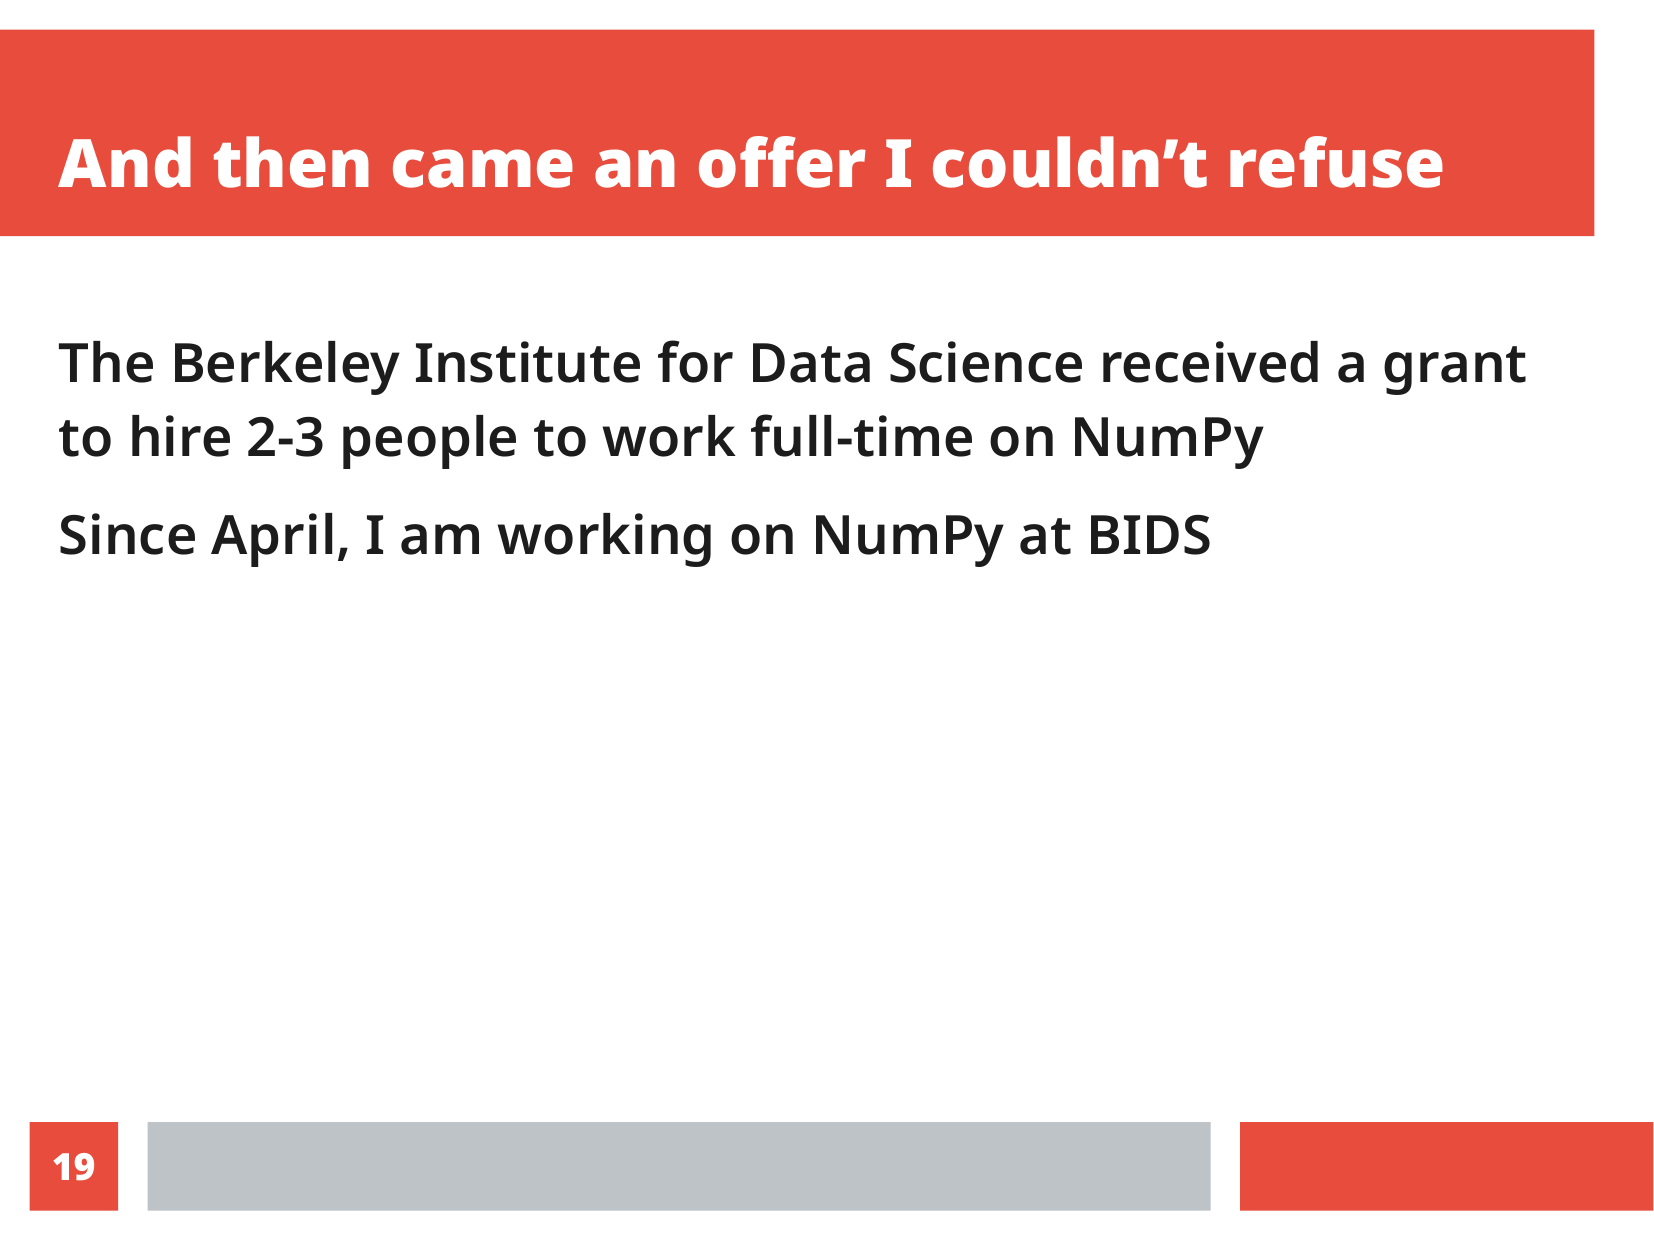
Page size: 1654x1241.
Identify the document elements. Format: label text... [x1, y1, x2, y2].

title And then came an offer I couldn’t refuse [59, 59, 1595, 207]
list The Berkeley Institute for Data Science received a grant to hire 2-3 people to work full-time on NumPy Since April, I am working on NumPy at BIDS [59, 324, 1565, 1093]
